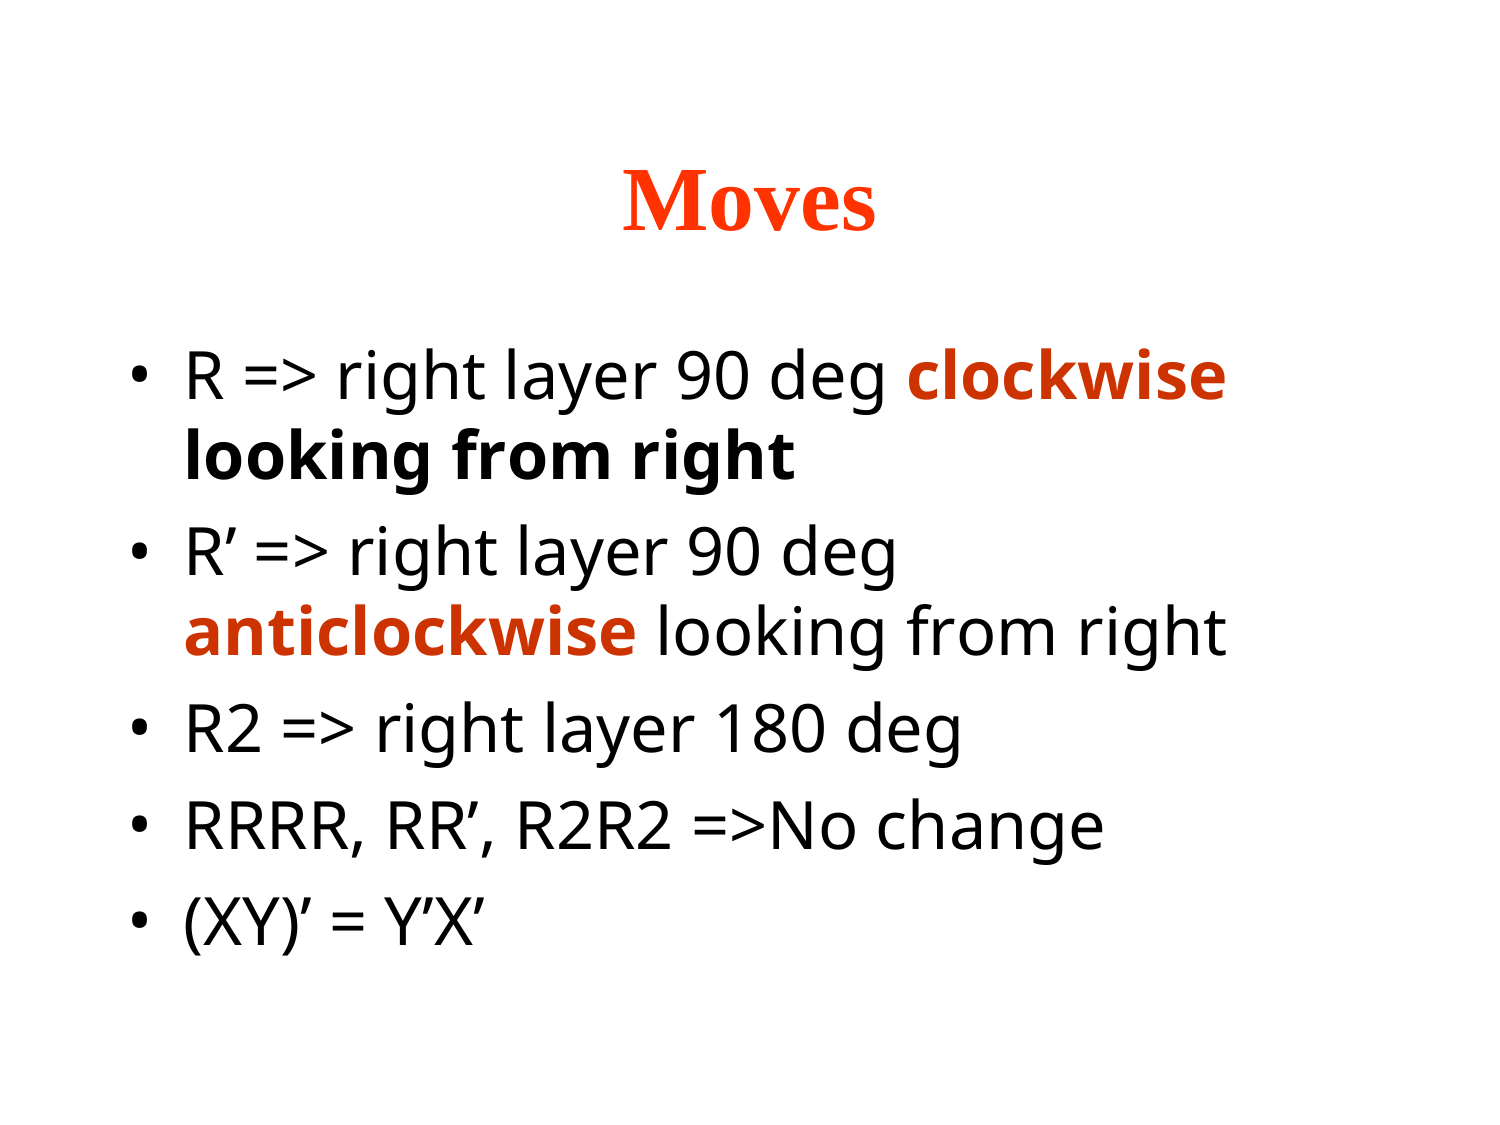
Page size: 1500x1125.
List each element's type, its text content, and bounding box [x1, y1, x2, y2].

title Moves [112, 99, 1388, 288]
list R => right layer 90 deg clockwise looking from right R’ => right layer 90 deg anticlockwise looking from right R2 => right layer 180 deg RRRR, RR’, R2R2 =>No change (XY)’ = Y’X’ [112, 324, 1388, 1001]
